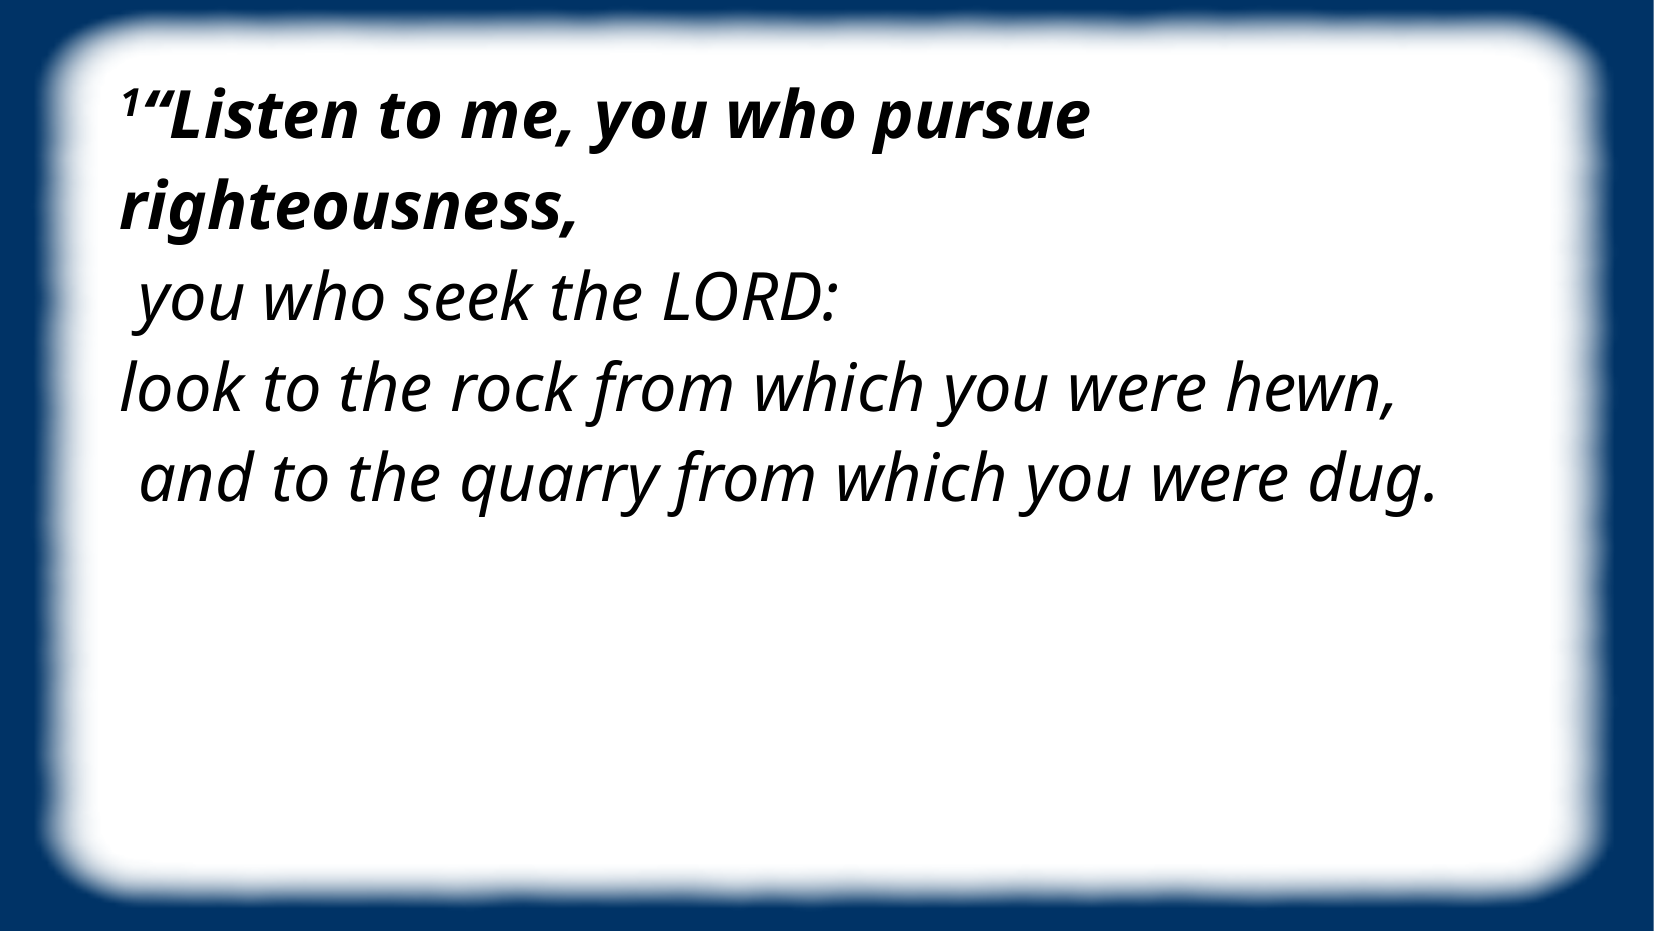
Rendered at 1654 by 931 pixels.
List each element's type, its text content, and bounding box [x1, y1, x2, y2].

picture [0, 0, 1654, 931]
text_box 1“Listen to me, you who pursue righteousness, you who seek the LORD: look to the rock from which you were hewn, and to the quarry from which you were dug. [105, 60, 1531, 430]
